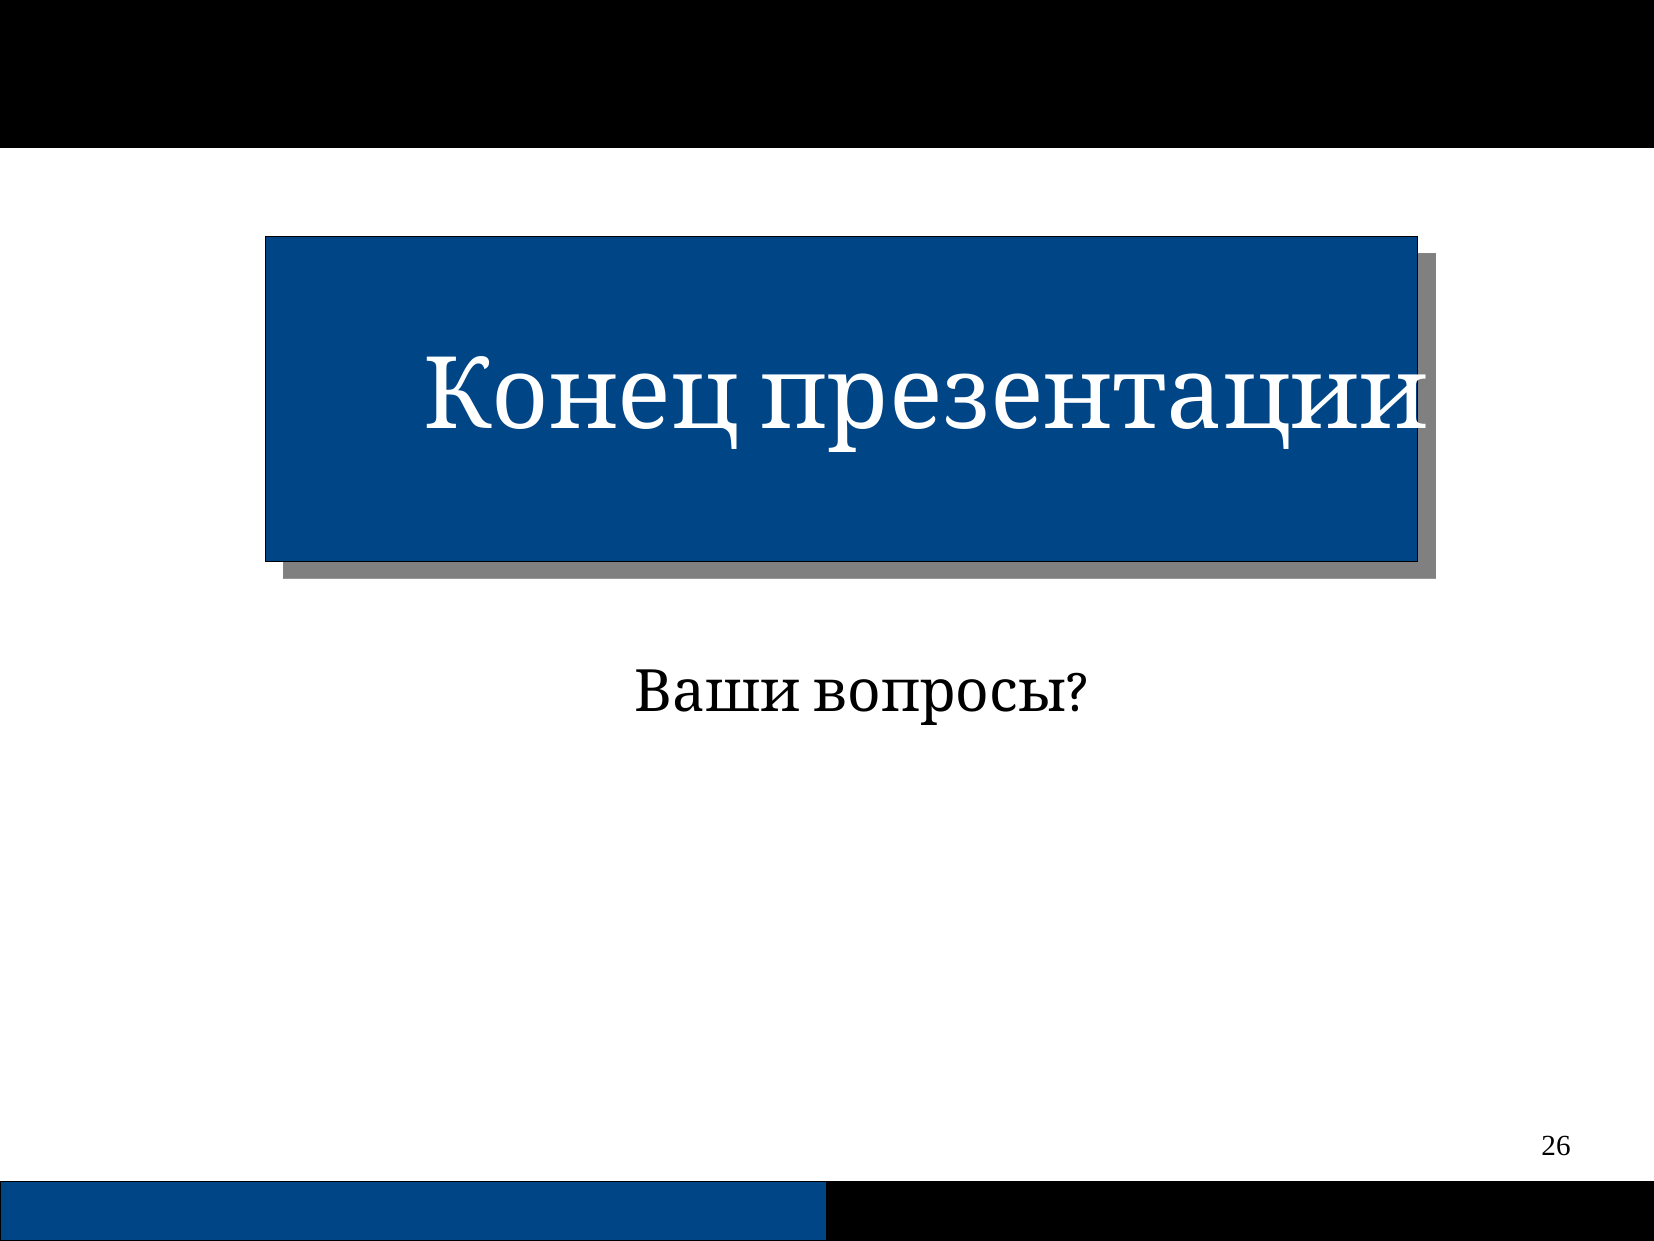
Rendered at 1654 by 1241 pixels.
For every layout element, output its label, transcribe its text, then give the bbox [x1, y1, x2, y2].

text_box [265, 236, 1418, 562]
text_box [0, 1181, 1654, 1241]
text_box Ваши вопросы? [620, 651, 1060, 739]
text_box [0, 0, 1654, 148]
text_box Конец презентации [408, 330, 1330, 470]
